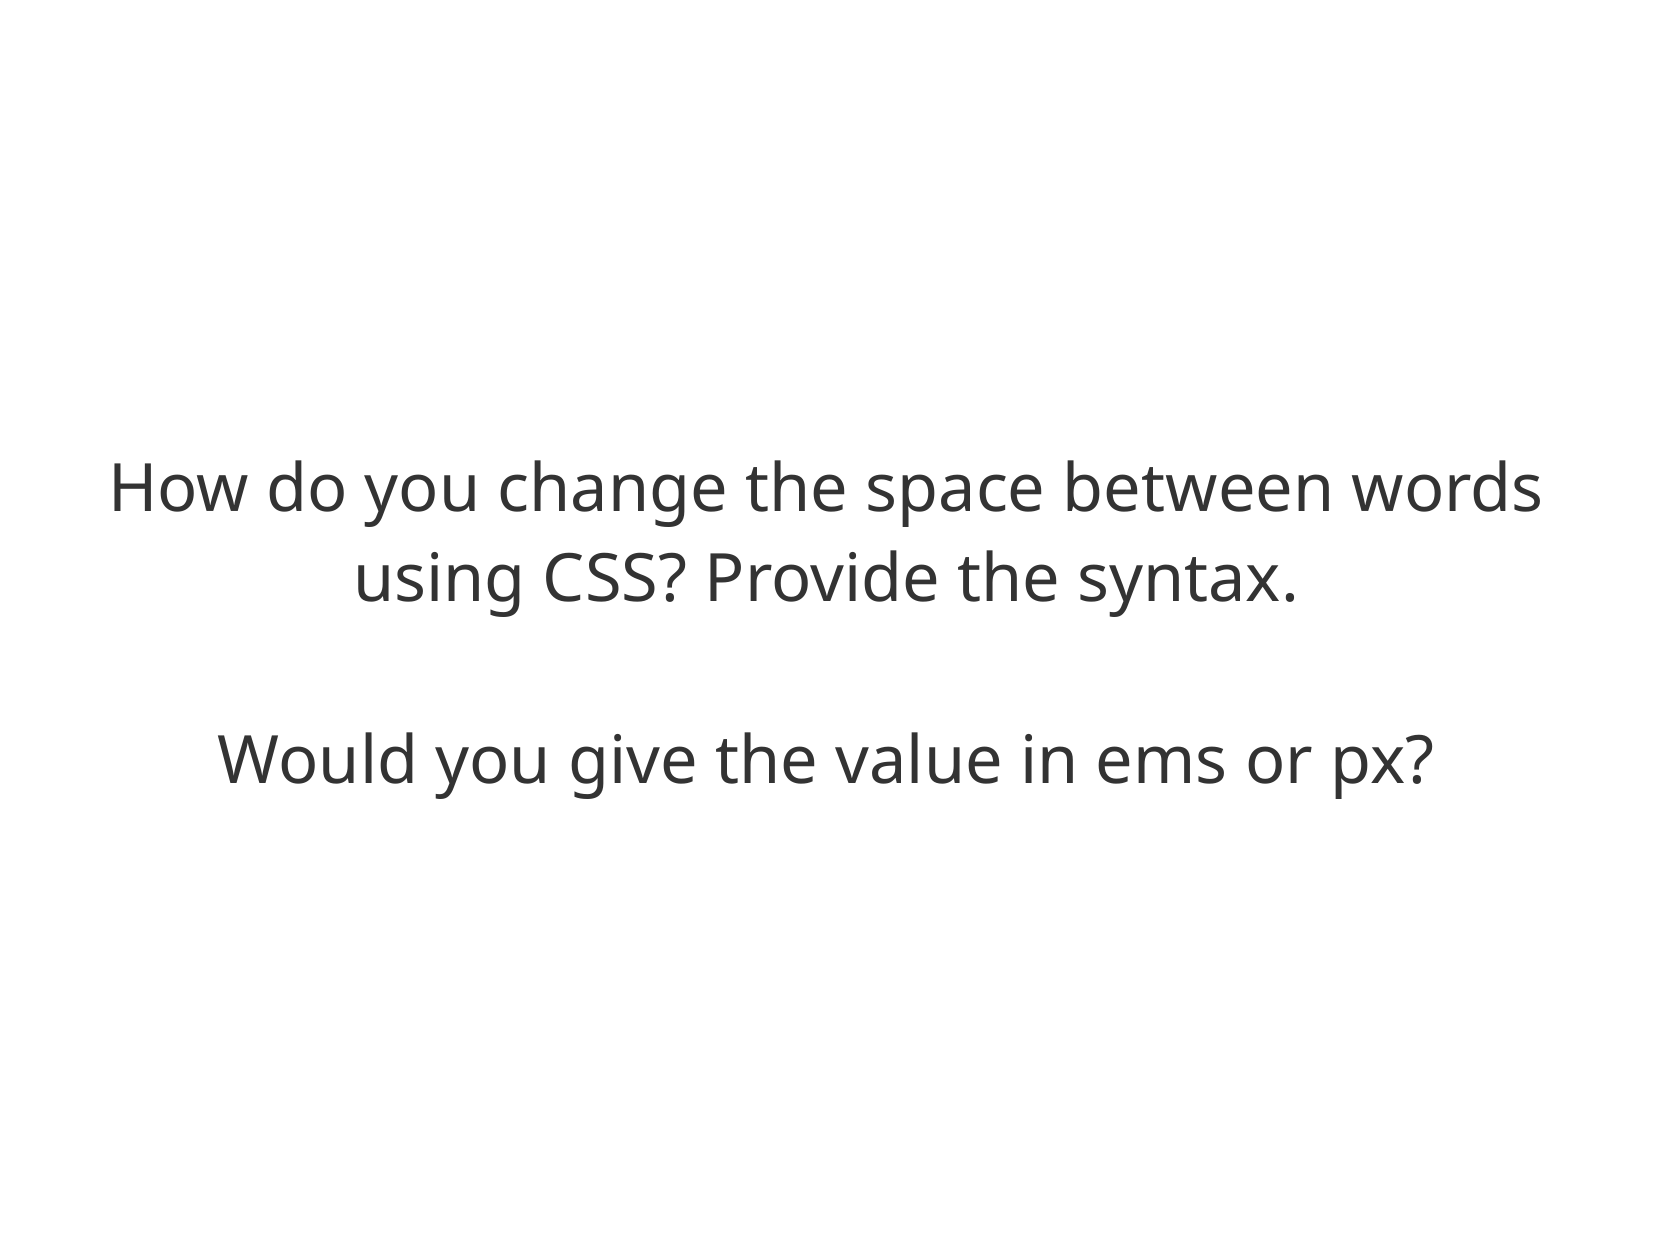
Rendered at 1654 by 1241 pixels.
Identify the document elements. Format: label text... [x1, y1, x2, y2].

subtitle How do you change the space between words using CSS? Provide the syntax. Would you give the value in ems or px? [82, 49, 1571, 1193]
